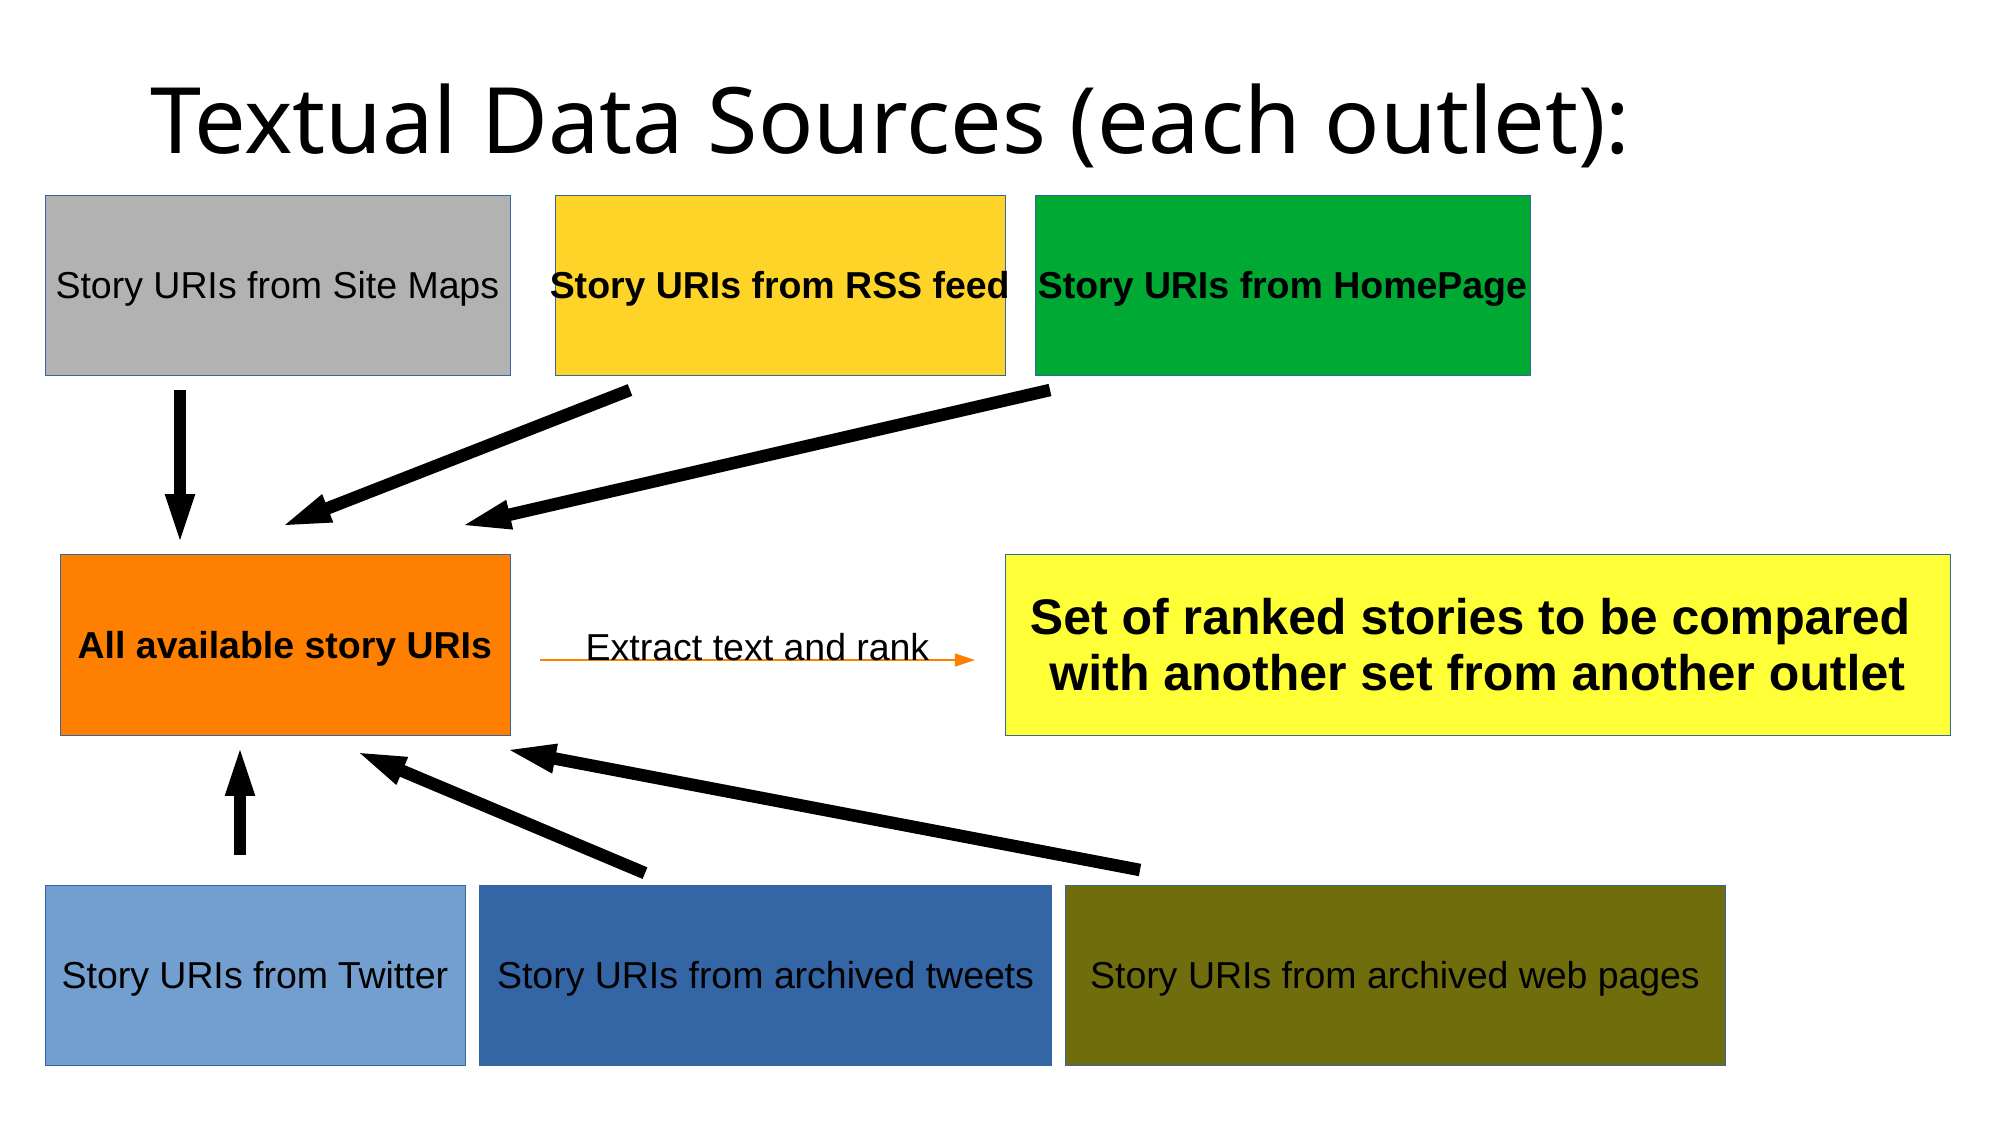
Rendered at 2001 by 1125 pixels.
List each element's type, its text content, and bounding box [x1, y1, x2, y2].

text_box All available story URIs [60, 554, 511, 736]
text_box Story URIs from archived web pages [1065, 885, 1726, 1066]
text_box Story URIs from HomePage [1035, 195, 1531, 376]
text_box Story URIs from RSS feed [555, 195, 1006, 376]
text_box Story URIs from Twitter [45, 885, 466, 1066]
text_box Story URIs from archived tweets [479, 885, 1052, 1066]
title Textual Data Sources (each outlet): [135, 15, 1861, 233]
text_box Set of ranked stories to be compared with another set from another outlet [1005, 554, 1951, 736]
text_box Story URIs from Site Maps [45, 195, 511, 376]
